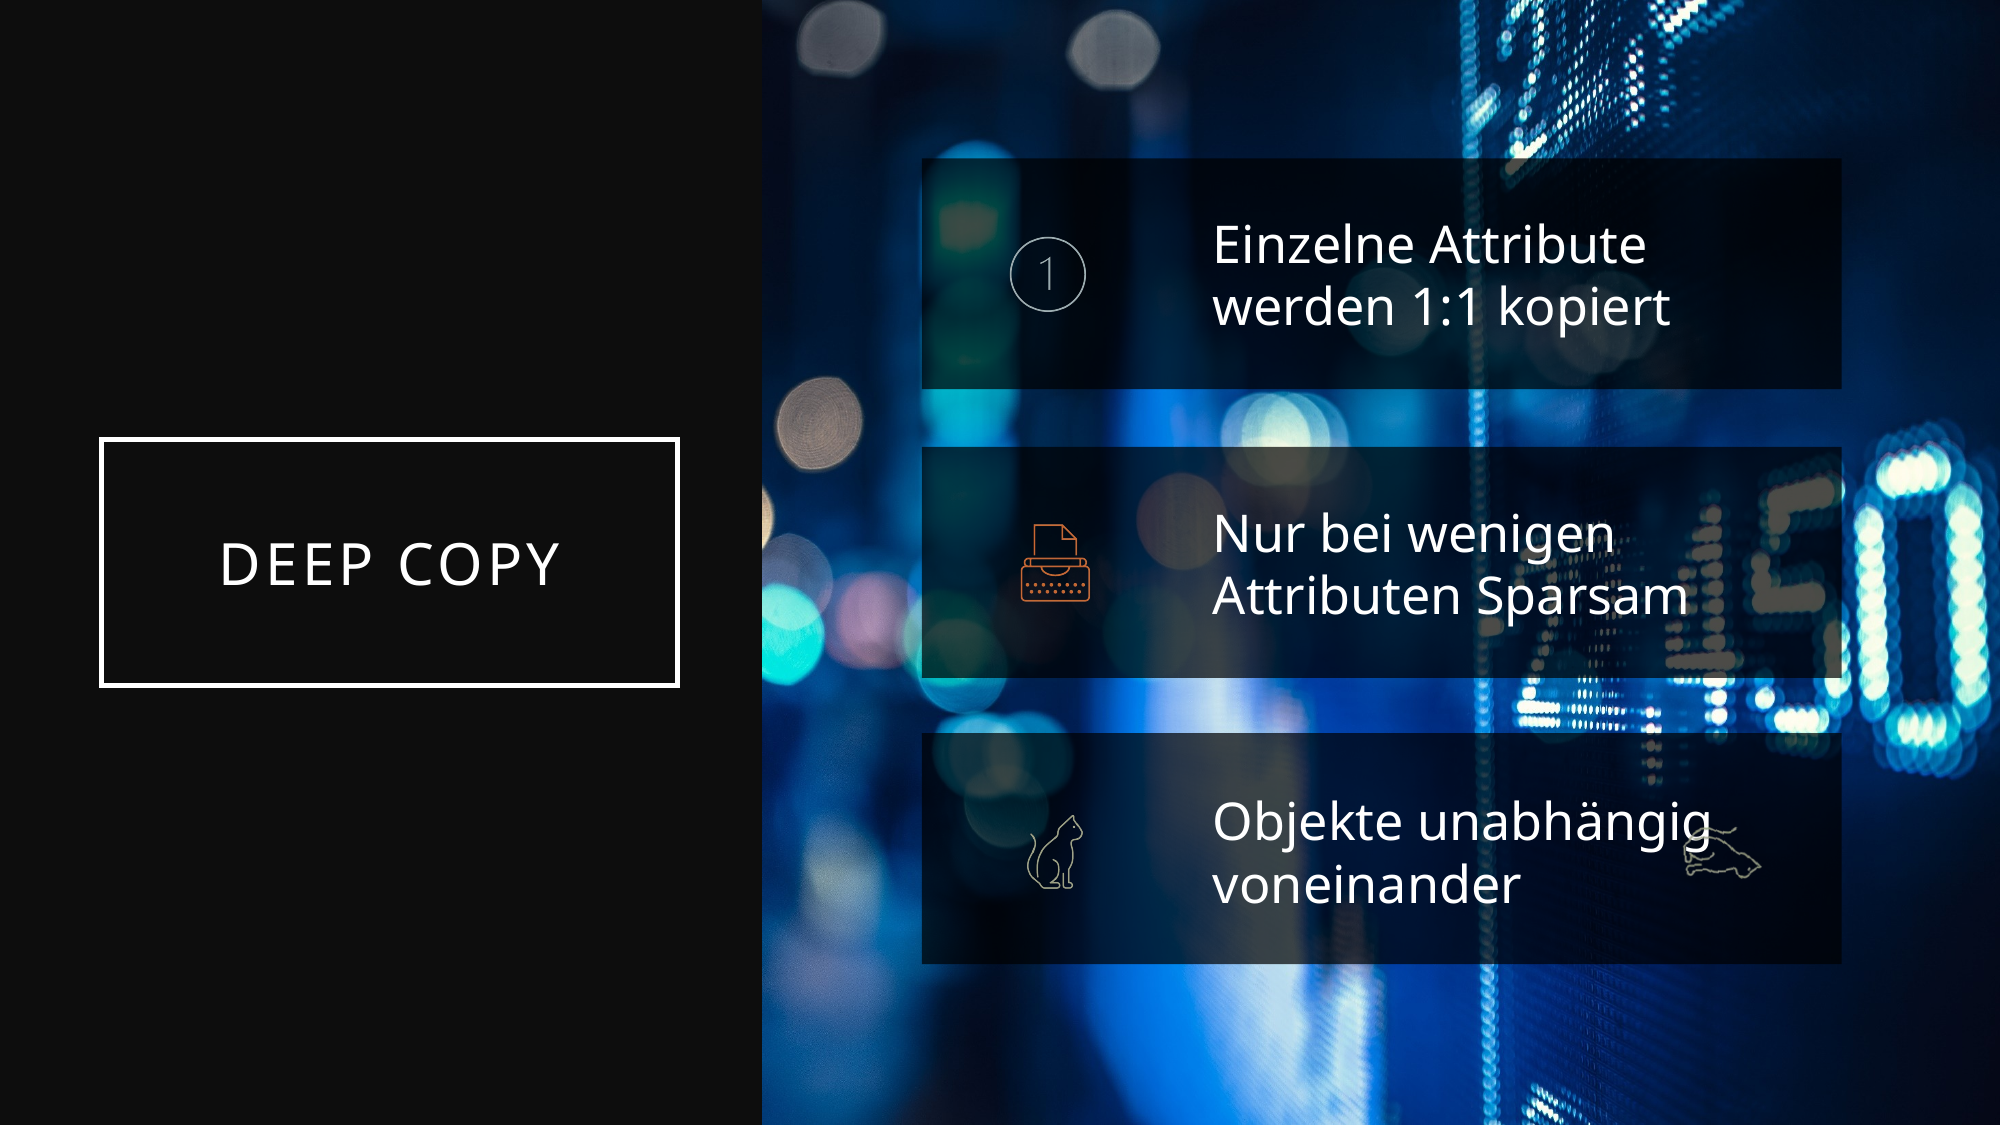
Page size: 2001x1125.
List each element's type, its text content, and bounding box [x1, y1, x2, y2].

text_box Einzelne Attribute werden 1:1 kopiert [1188, 158, 1842, 390]
picture [762, 0, 2000, 1125]
title Deep copy [101, 439, 678, 686]
text_box [0, 0, 762, 1125]
text_box [921, 733, 1842, 965]
text_box Nur bei wenigen Attributen Sparsam [1188, 446, 1842, 678]
text_box [921, 446, 1188, 678]
text_box [921, 158, 1188, 390]
text_box Objekte unabhängig voneinander [1188, 735, 1842, 967]
picture [1533, 0, 1542, 7]
